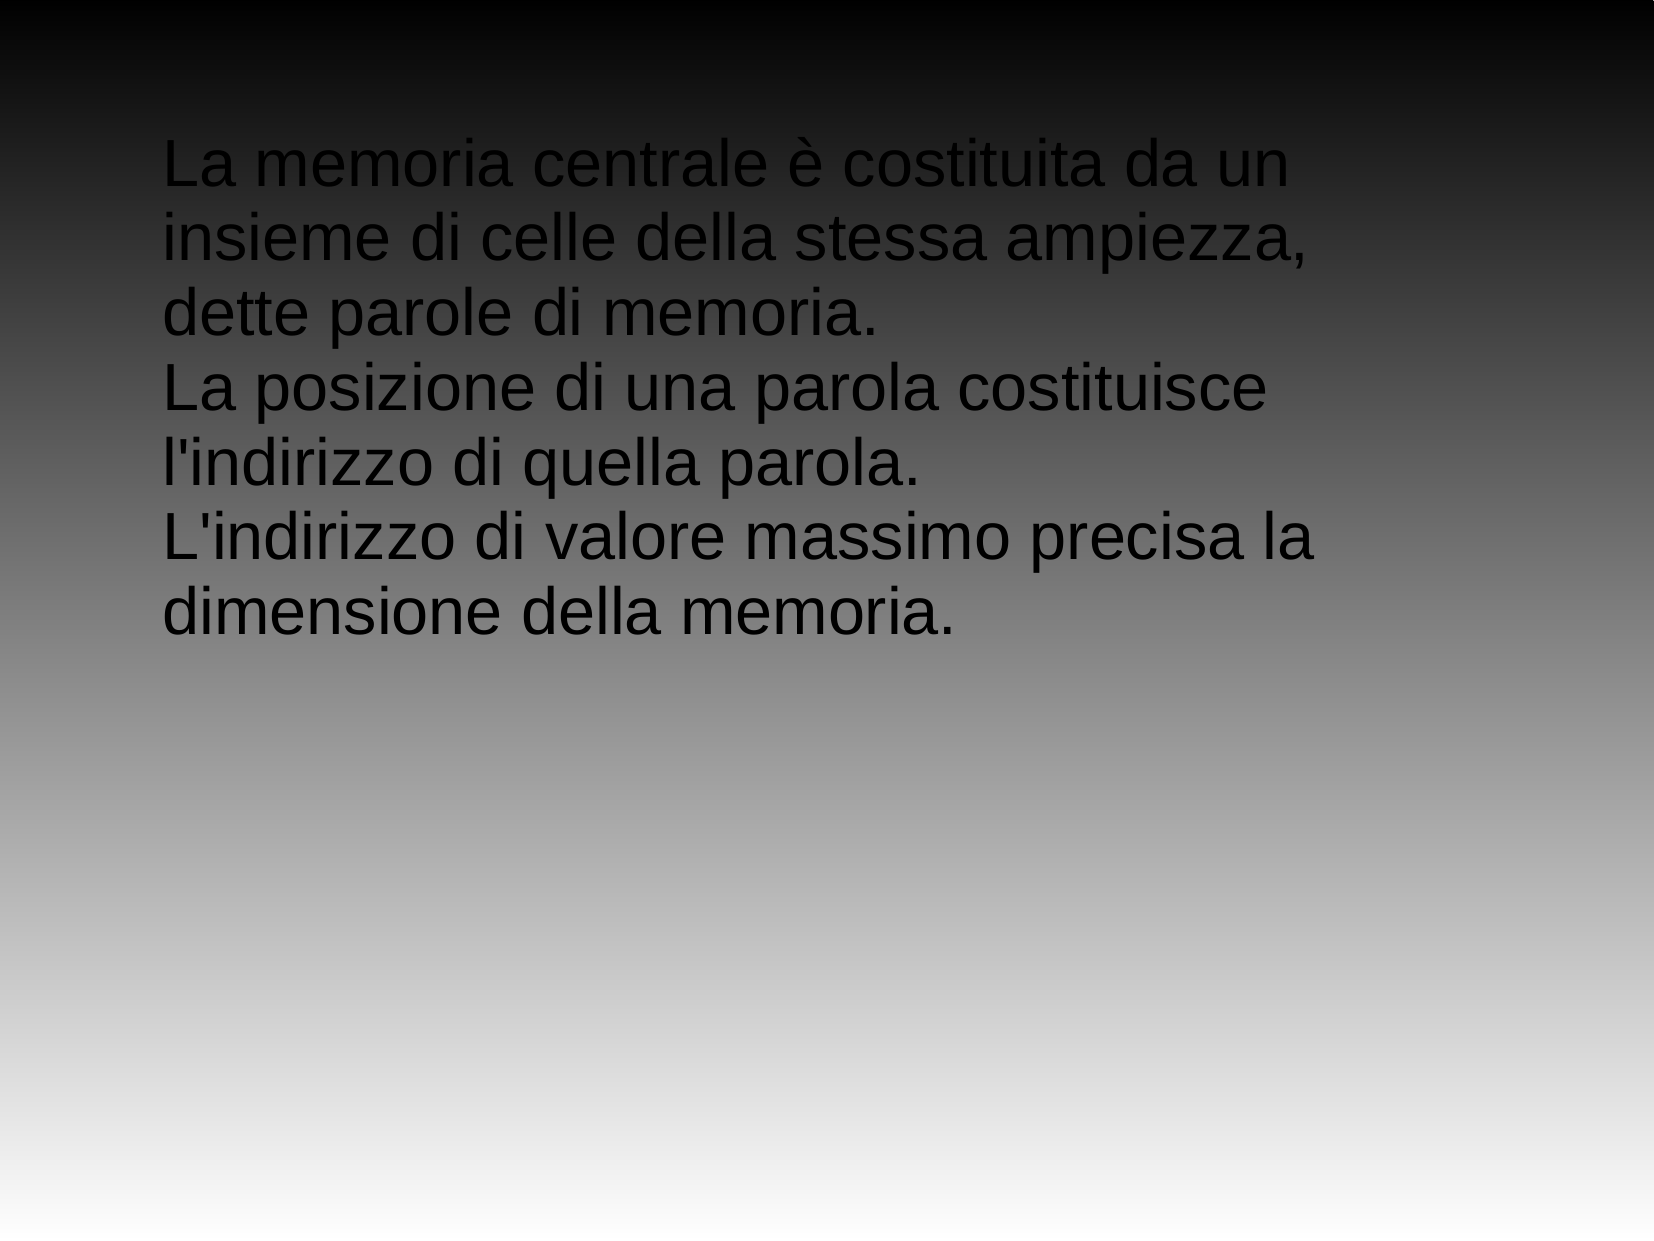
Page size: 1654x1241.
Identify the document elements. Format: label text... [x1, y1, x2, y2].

text_box La memoria centrale è costituita da un insieme di celle della stessa ampiezza, dette parole di memoria. La posizione di una parola costituisce l'indirizzo di quella parola. L'indirizzo di valore massimo precisa la dimensione della memoria. [147, 118, 1447, 657]
